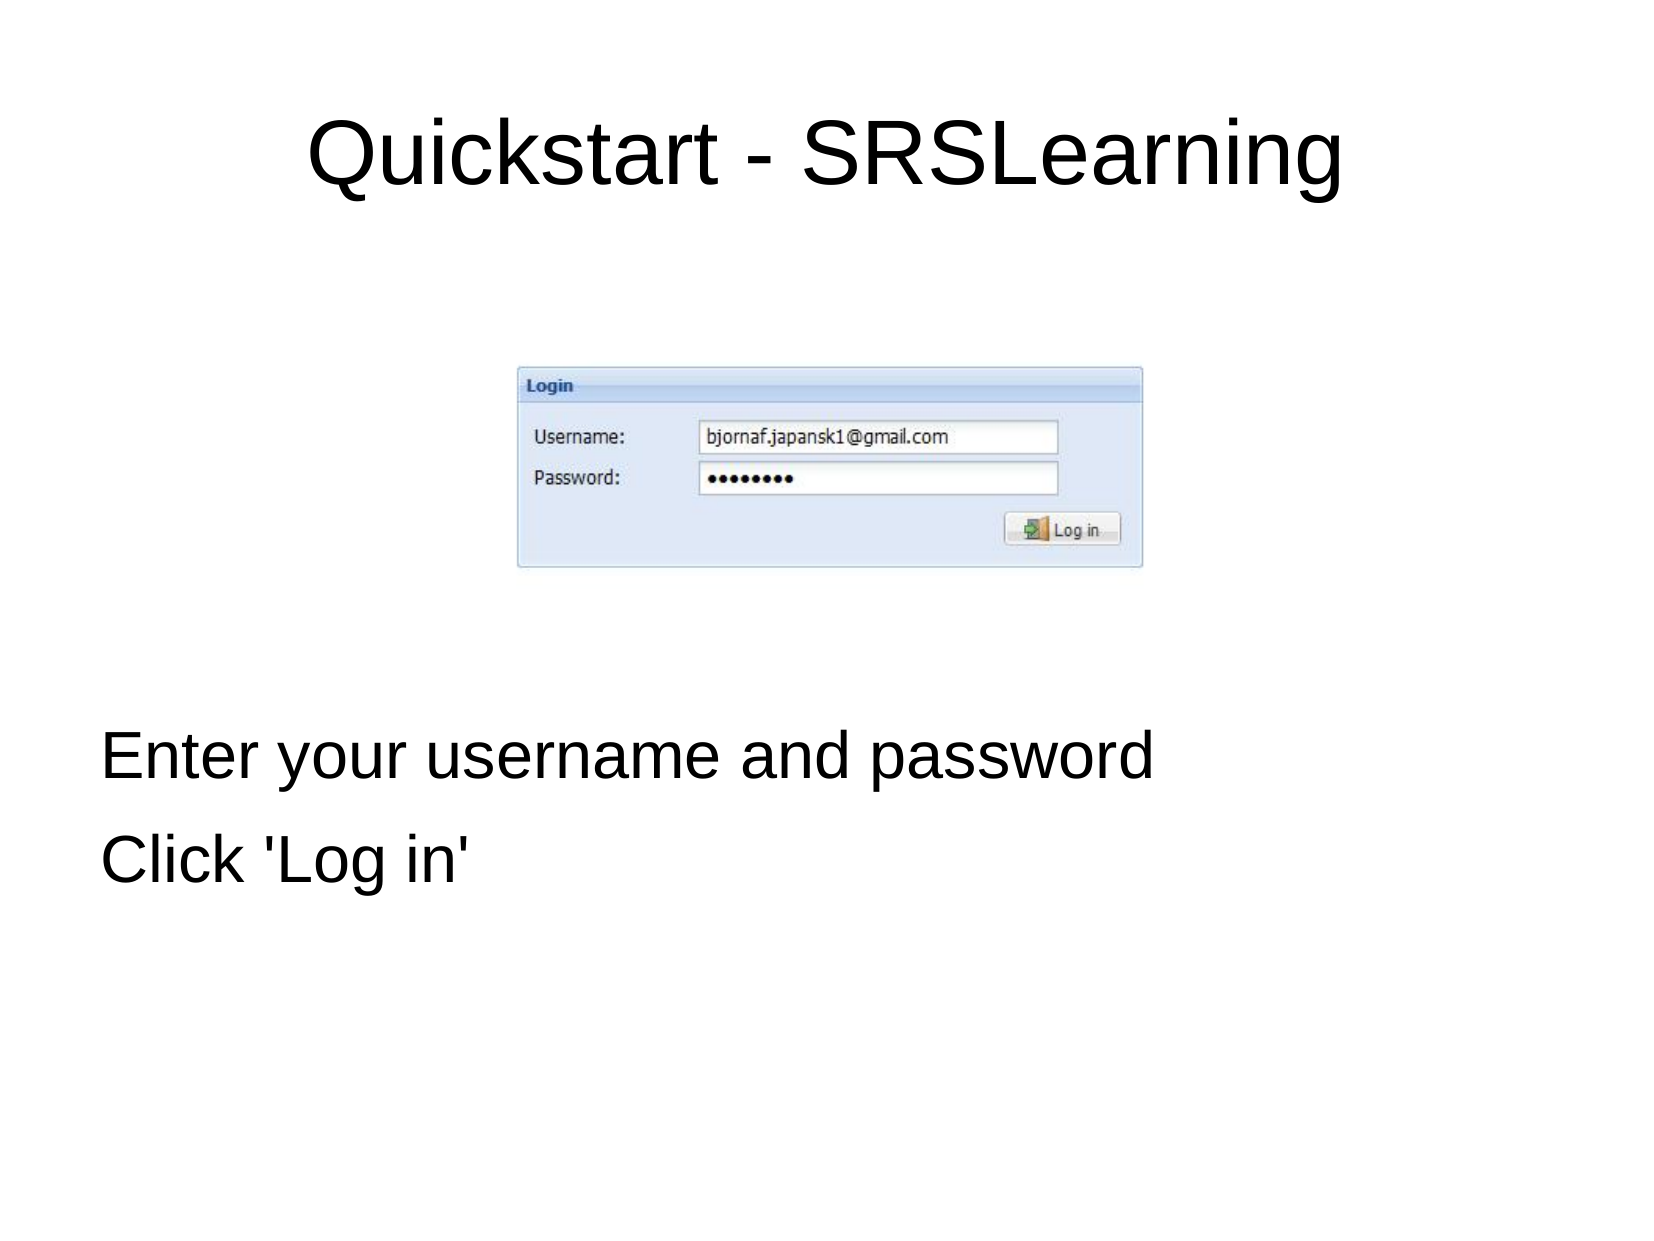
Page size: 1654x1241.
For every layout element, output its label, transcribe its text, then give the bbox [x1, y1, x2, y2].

picture [497, 348, 1167, 590]
list Enter your username and password Click 'Log in' [82, 717, 1571, 1094]
title Quickstart - SRSLearning [82, 56, 1571, 250]
